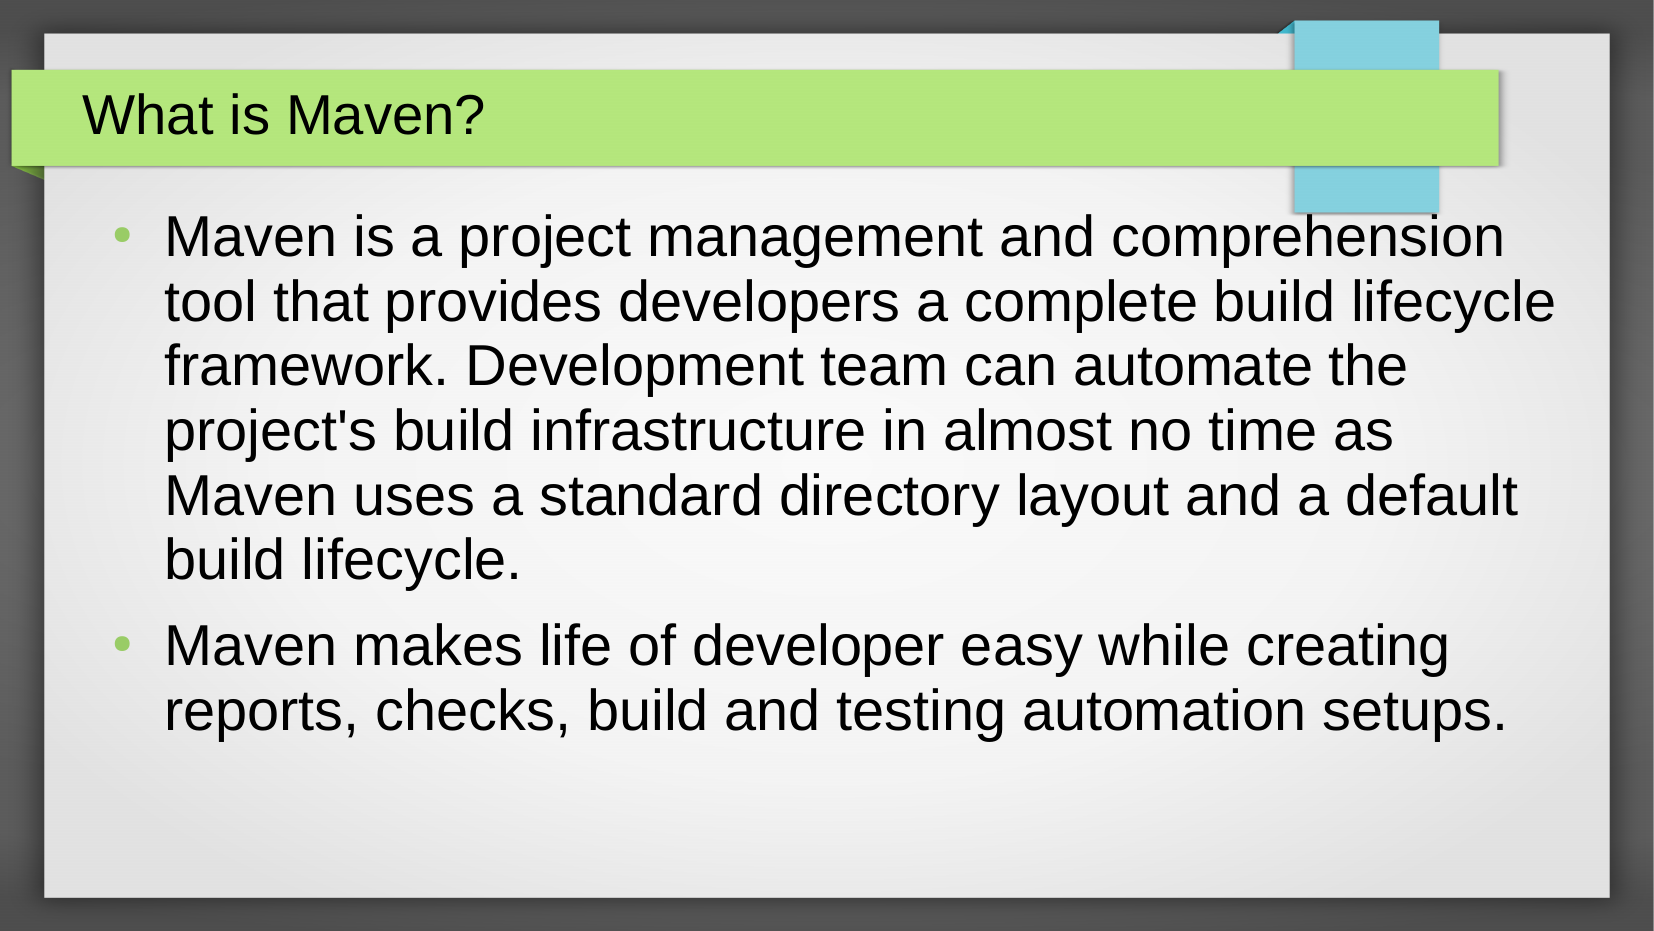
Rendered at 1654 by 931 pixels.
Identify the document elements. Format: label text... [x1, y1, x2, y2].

list Maven is a project management and comprehension tool that provides developers a complete build lifecycle framework. Development team can automate the project's build infrastructure in almost no time as Maven uses a standard directory layout and a default build lifecycle. Maven makes life of developer easy while creating reports, checks, build and testing automation setups. [94, 204, 1583, 745]
picture [0, 0, 1654, 931]
title What is Maven? [82, 70, 1264, 160]
